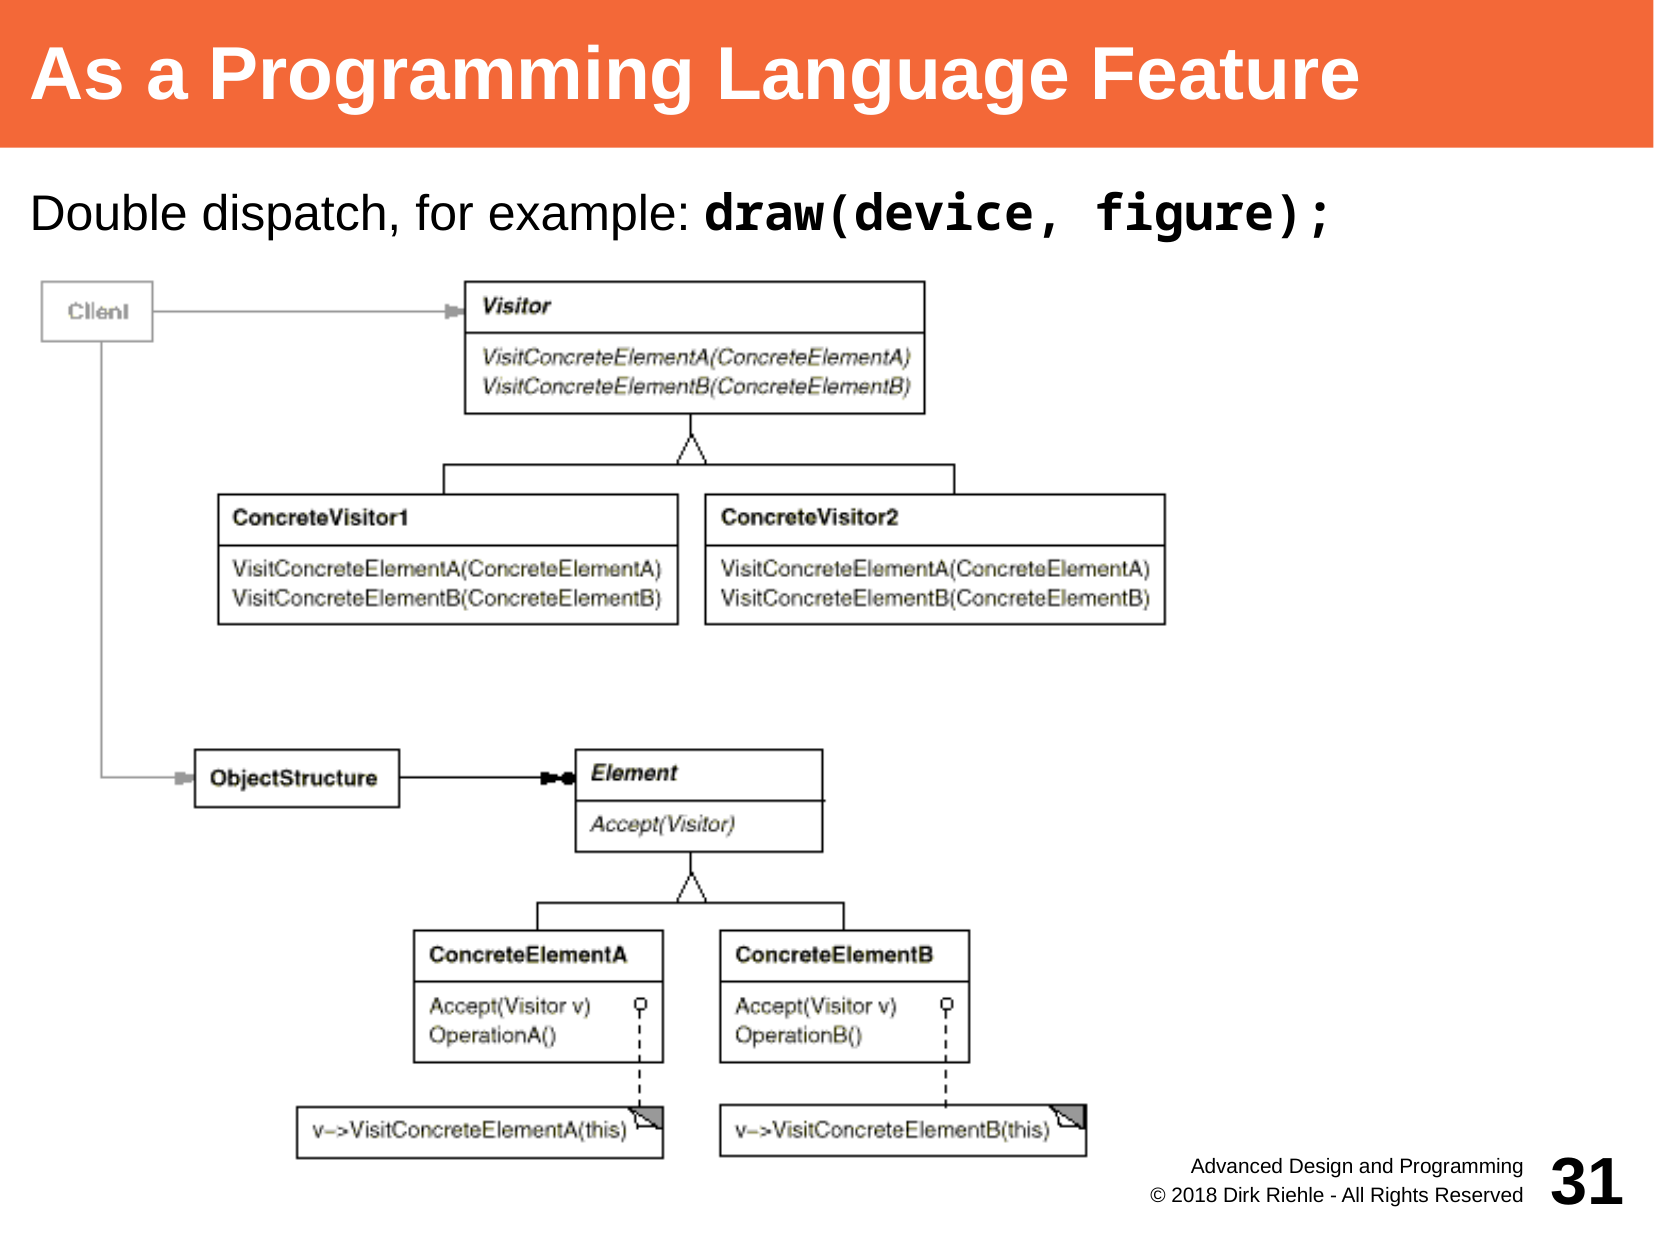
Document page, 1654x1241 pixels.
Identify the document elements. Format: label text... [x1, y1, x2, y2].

picture [35, 277, 1175, 1164]
title As a Programming Language Feature [0, 0, 1654, 148]
list Double dispatch, for example: draw(device, figure); [29, 177, 1625, 1063]
